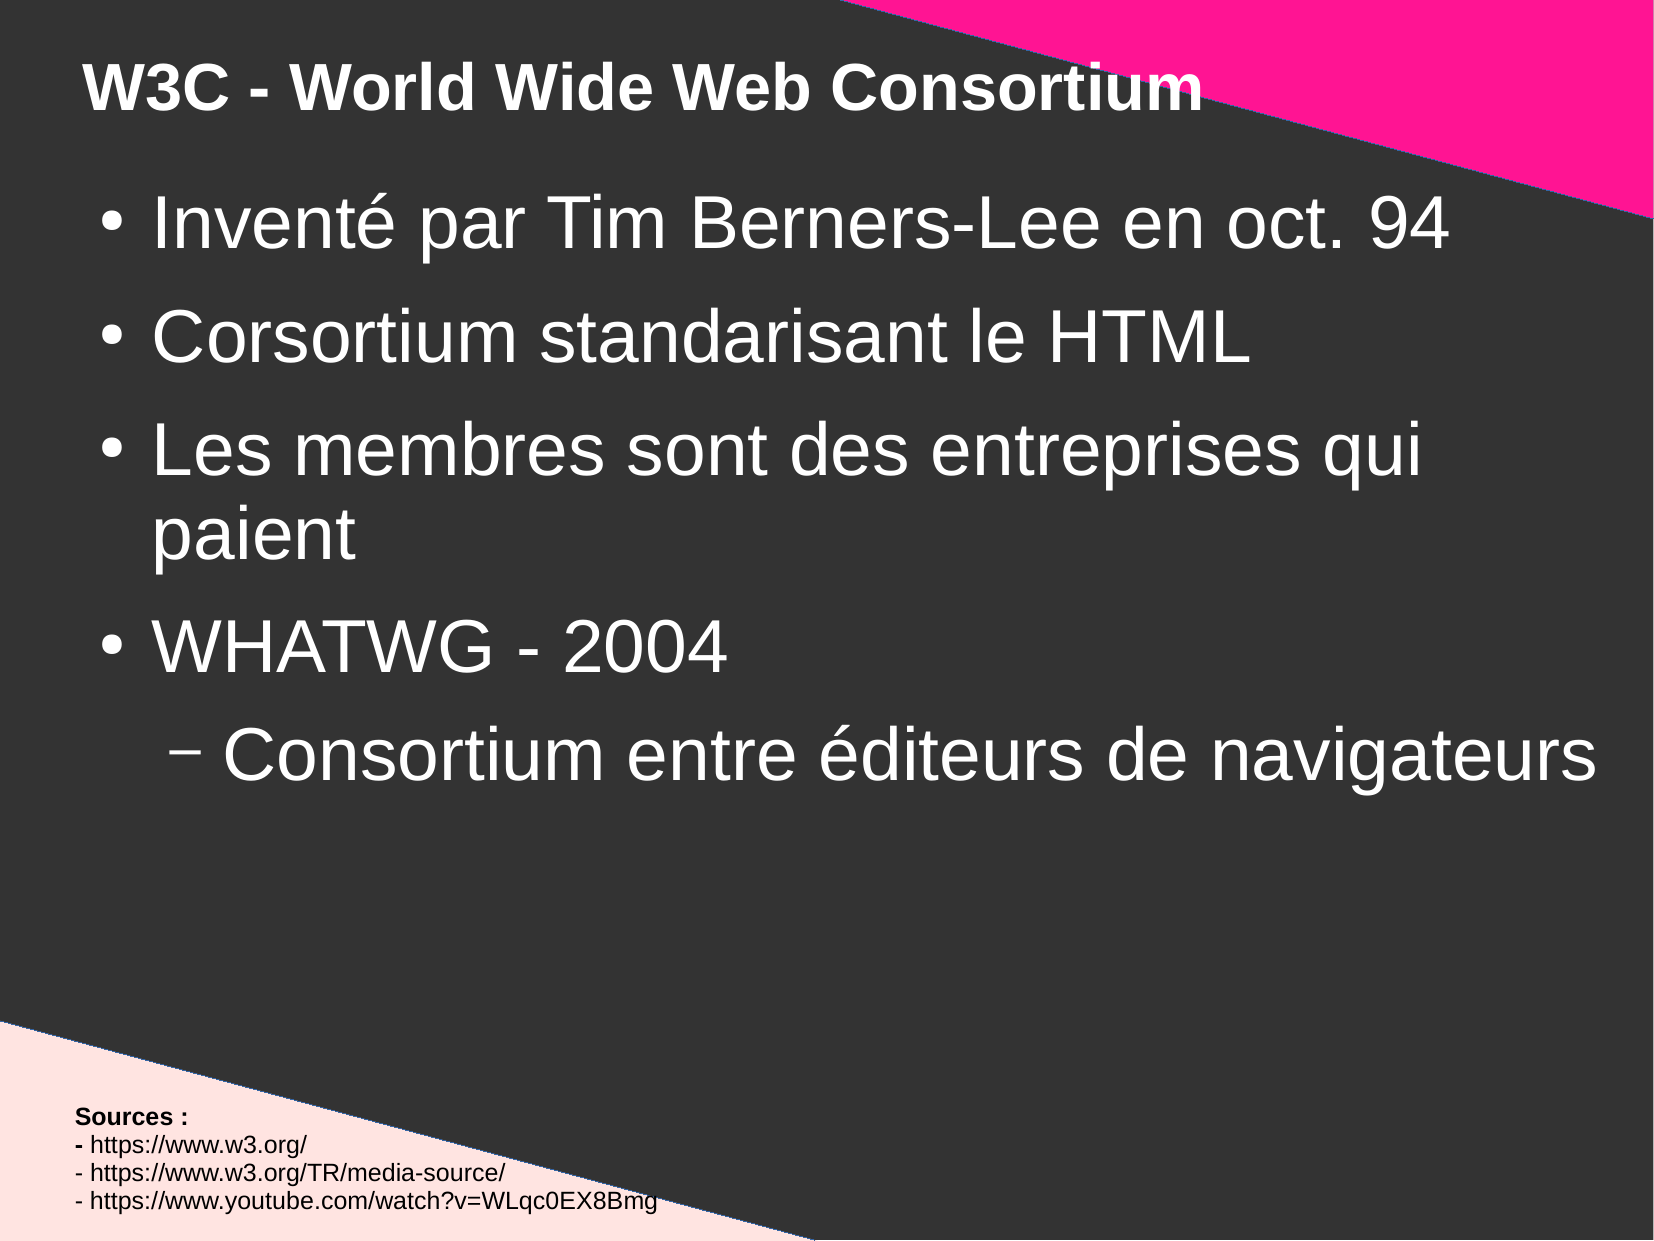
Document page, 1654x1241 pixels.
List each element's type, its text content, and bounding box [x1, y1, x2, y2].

title W3C - World Wide Web Consortium [82, 49, 1571, 153]
list Inventé par Tim Berners-Lee en oct. 94 Corsortium standarisant le HTML Les membres sont des entreprises qui paient WHATWG - 2004 Consortium entre éditeurs de navigateurs [81, 180, 1621, 901]
text_box [840, 0, 1654, 219]
text_box Sources : - https://www.w3.org/ - https://www.w3.org/TR/media-source/ - https://www.youtube.com/watch?v=WLqc0EX8Bmg [60, 1095, 1546, 1241]
text_box [0, 1020, 276, 1241]
